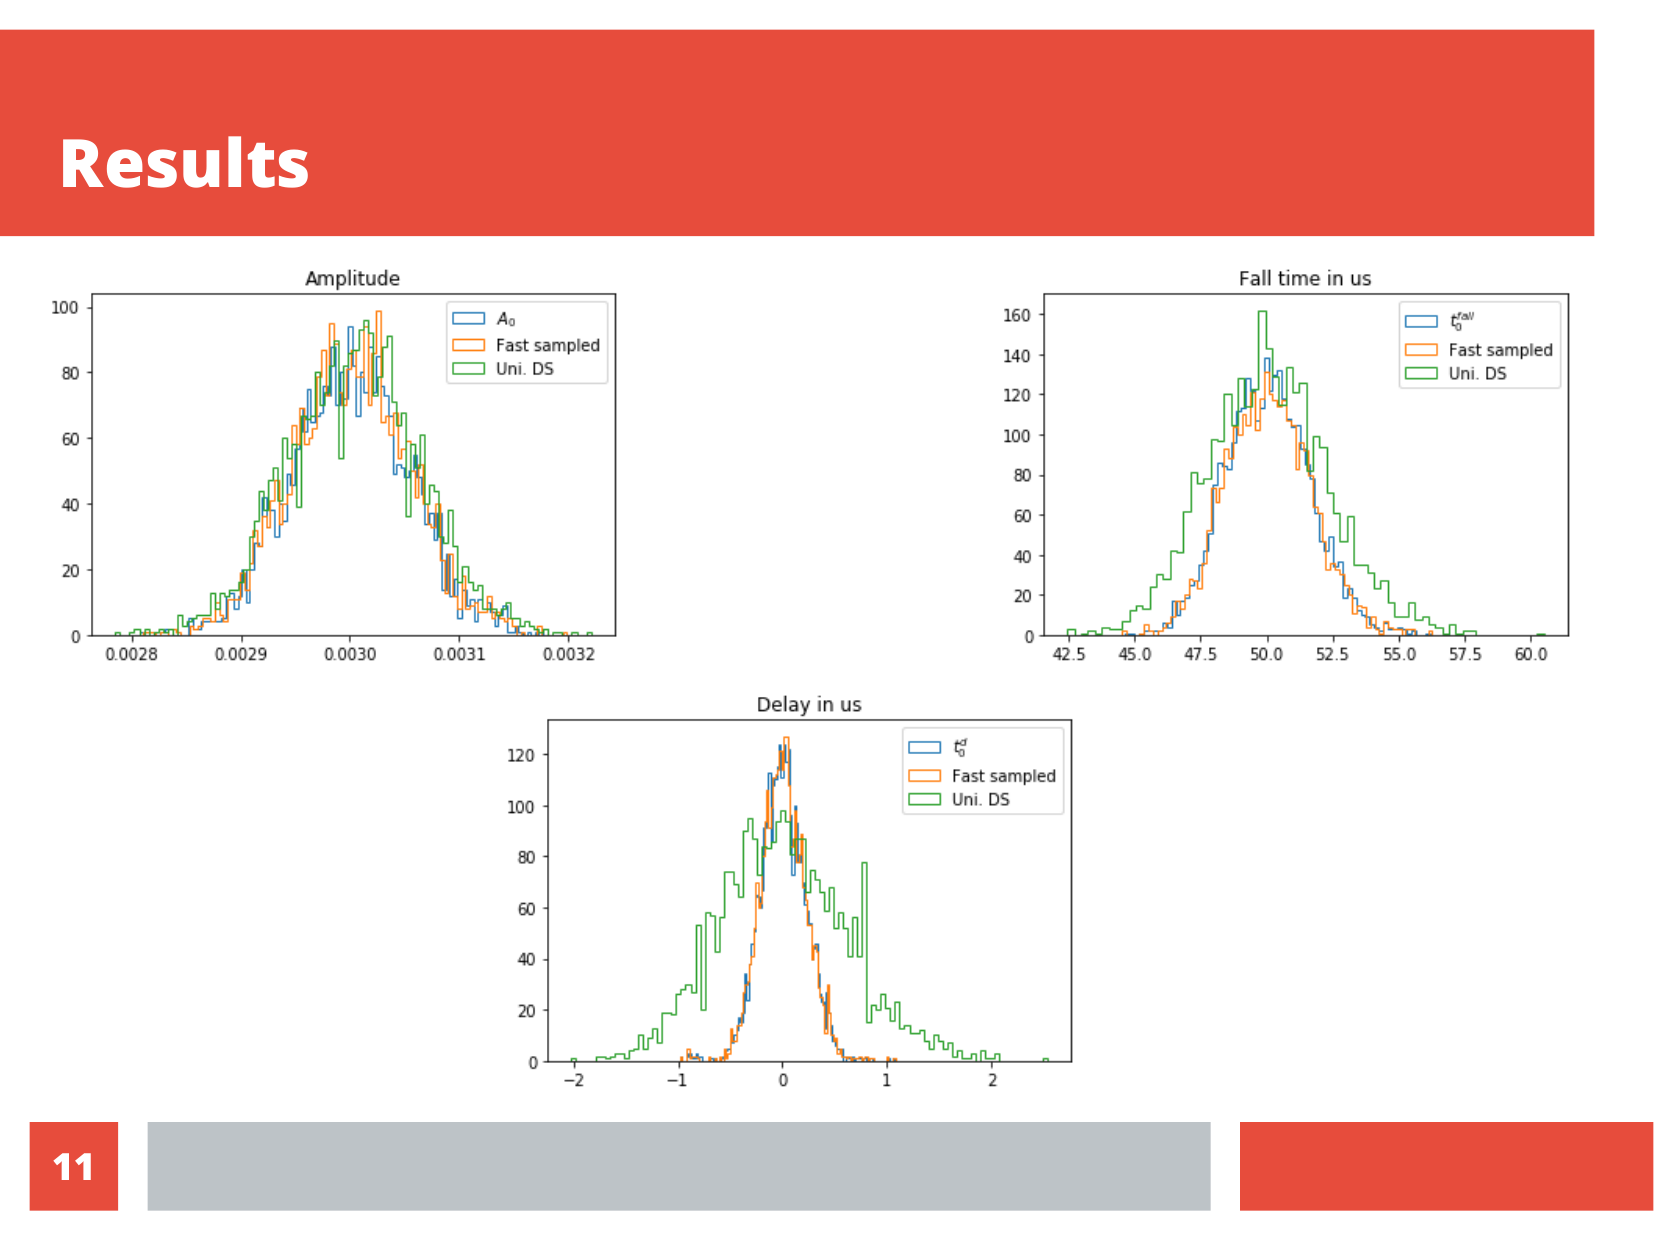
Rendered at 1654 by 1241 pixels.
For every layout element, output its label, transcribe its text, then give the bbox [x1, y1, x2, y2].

picture [40, 259, 626, 673]
picture [496, 685, 1082, 1099]
title Results [59, 59, 1595, 207]
picture [992, 259, 1579, 673]
